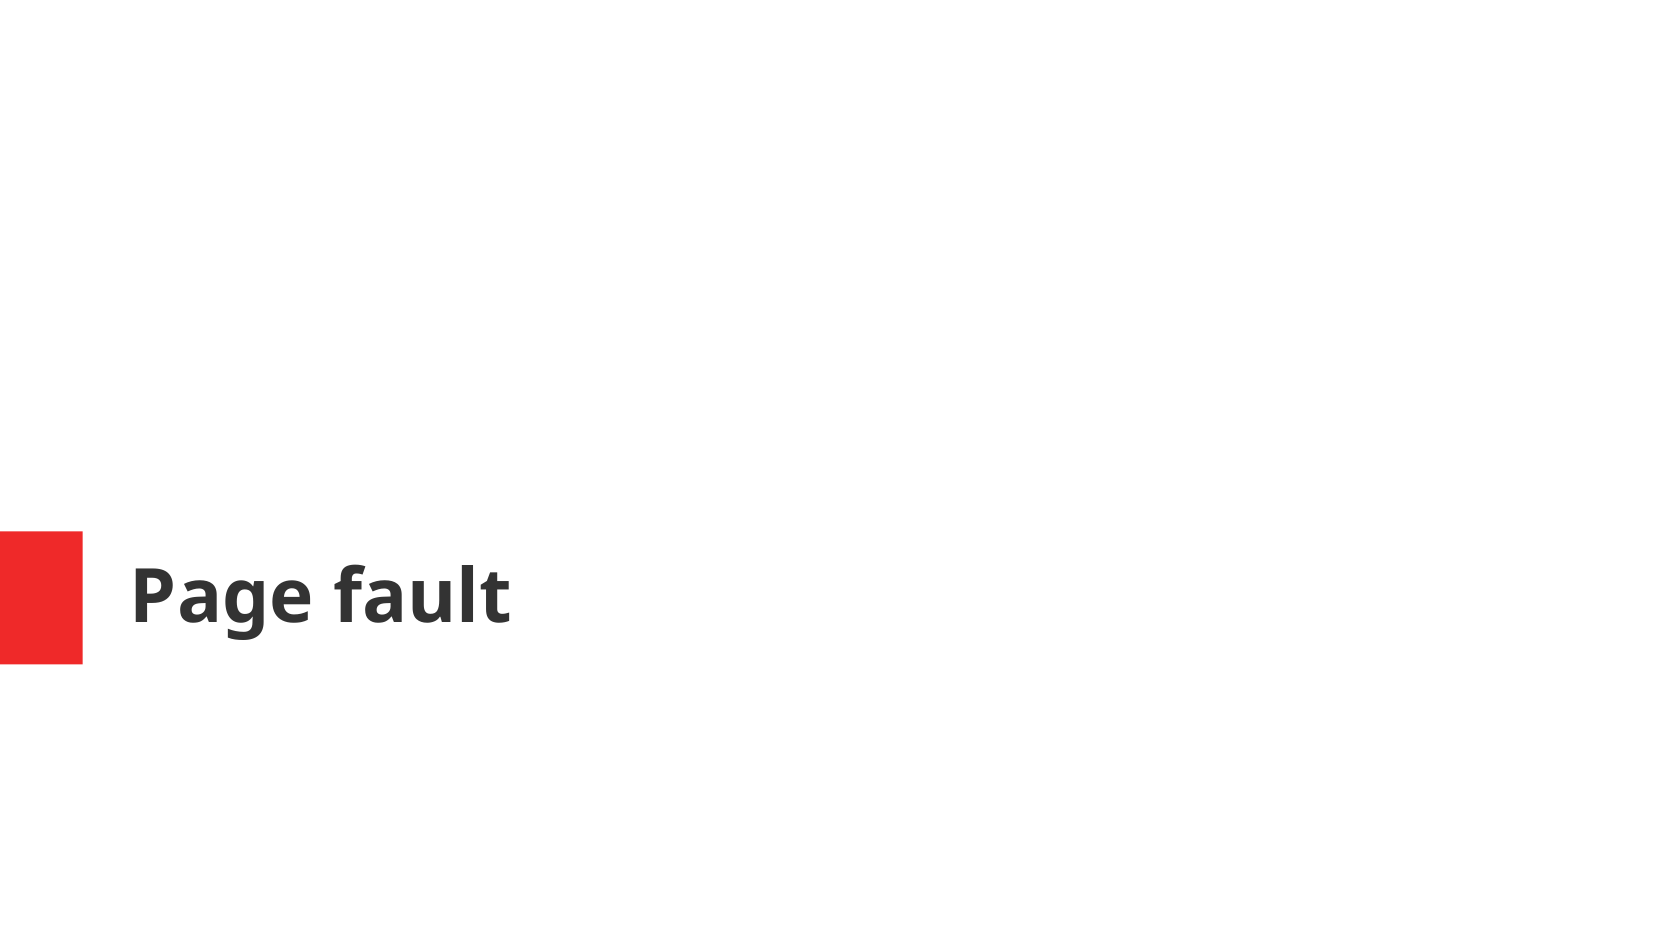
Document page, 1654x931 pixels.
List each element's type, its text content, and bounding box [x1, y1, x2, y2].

title Page fault [129, 504, 1536, 683]
